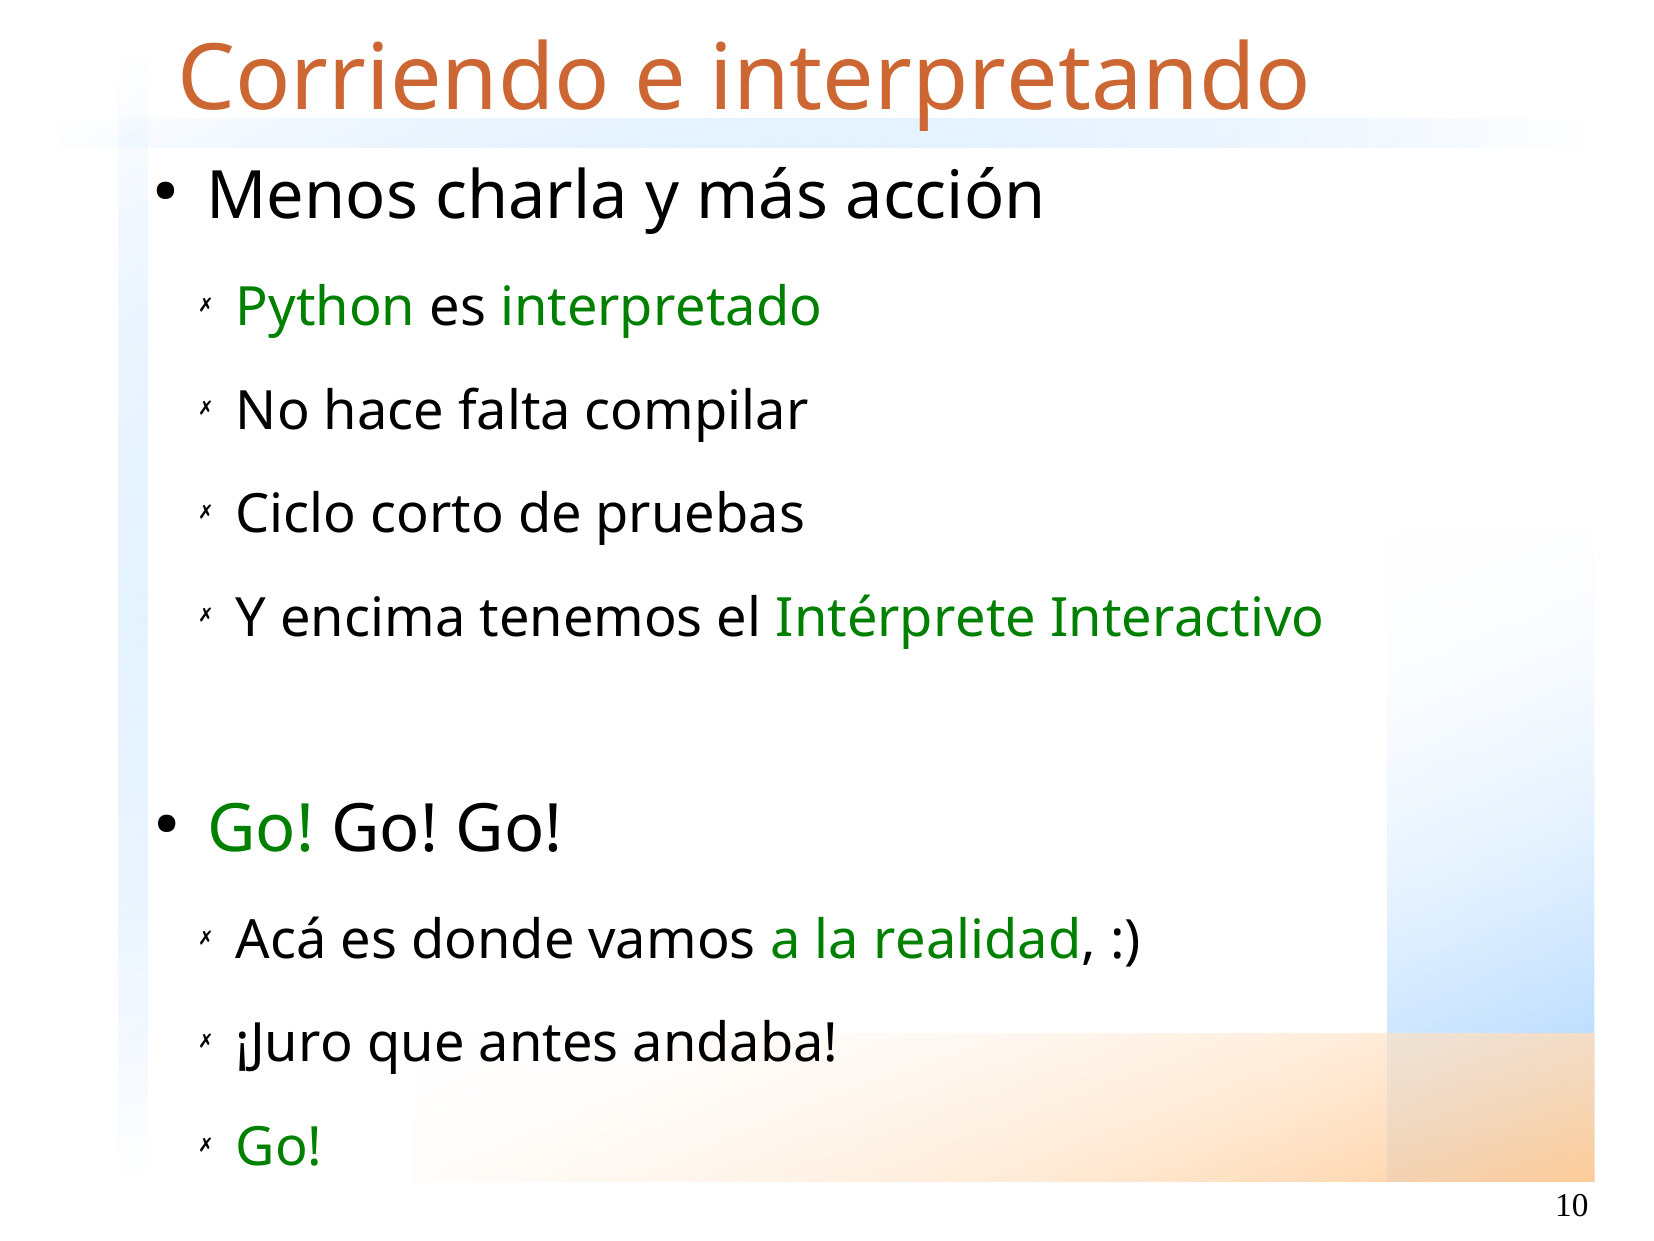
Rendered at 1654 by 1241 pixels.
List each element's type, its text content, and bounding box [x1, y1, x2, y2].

title Corriendo e interpretando [177, 0, 1595, 147]
text_box Menos charla y más acción Python es interpretado No hace falta compilar Ciclo corto de pruebas Y encima tenemos el Intérprete Interactivo Go! Go! Go! Acá es donde vamos a la realidad, :) ¡Juro que antes andaba! Go! [118, 147, 1595, 1182]
